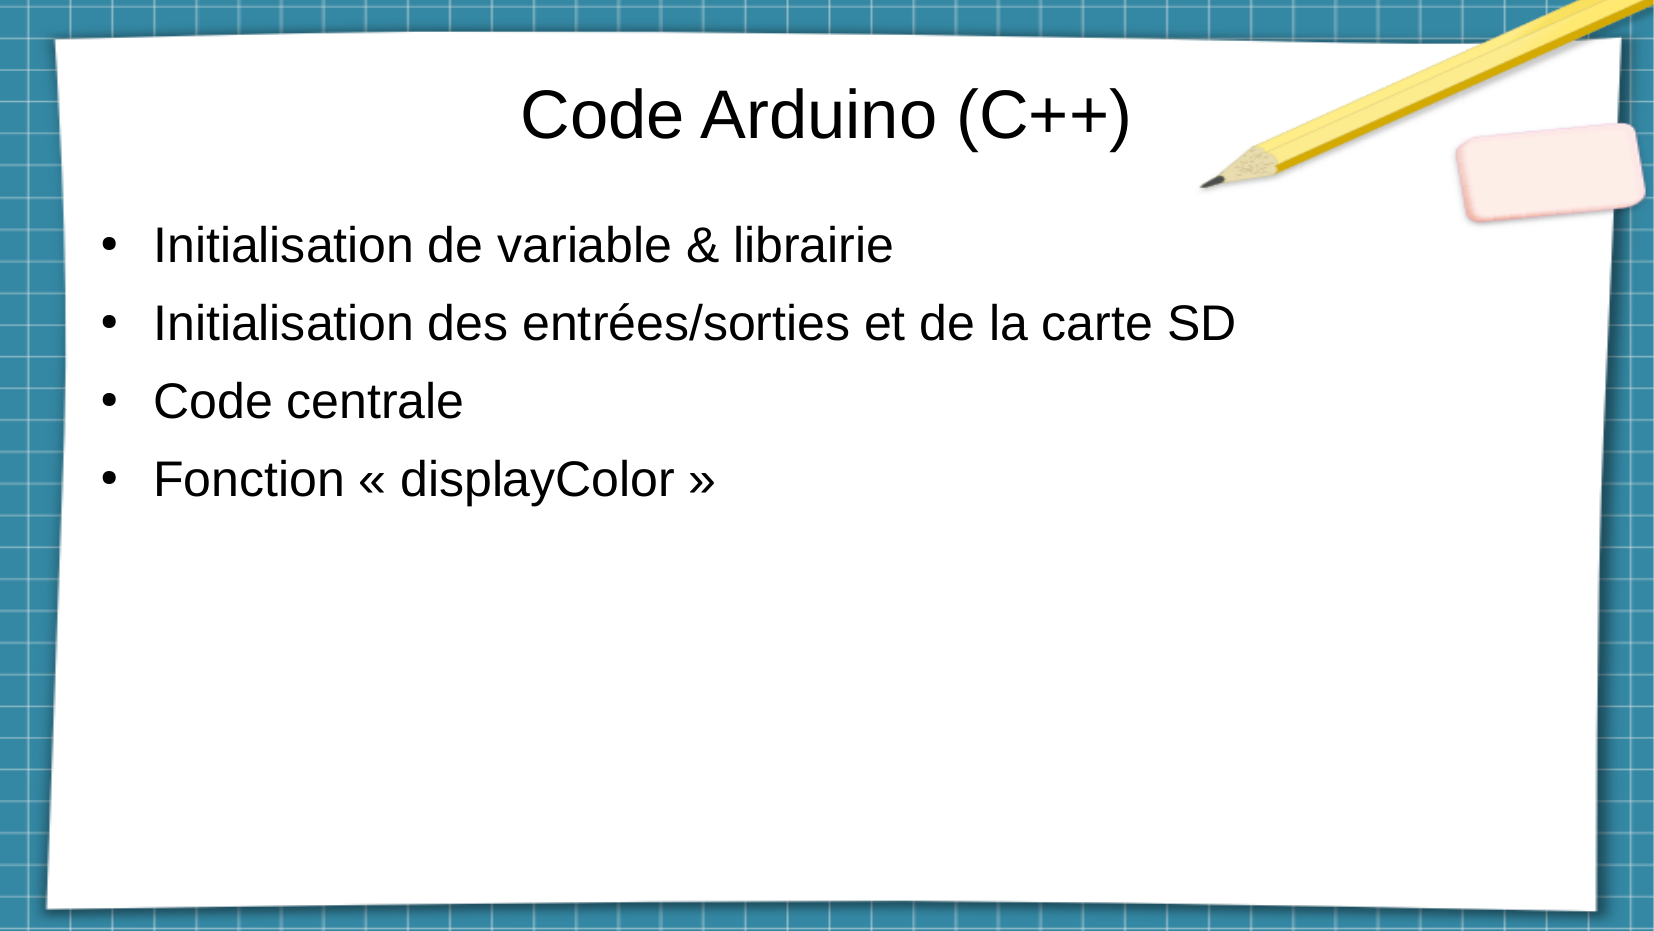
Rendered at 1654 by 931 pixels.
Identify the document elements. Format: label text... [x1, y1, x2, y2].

picture [0, 0, 1654, 931]
list Initialisation de variable & librairie Initialisation des entrées/sorties et de la carte SD Code centrale Fonction « displayColor » [82, 217, 1571, 758]
title Code Arduino (C++) [82, 37, 1571, 193]
